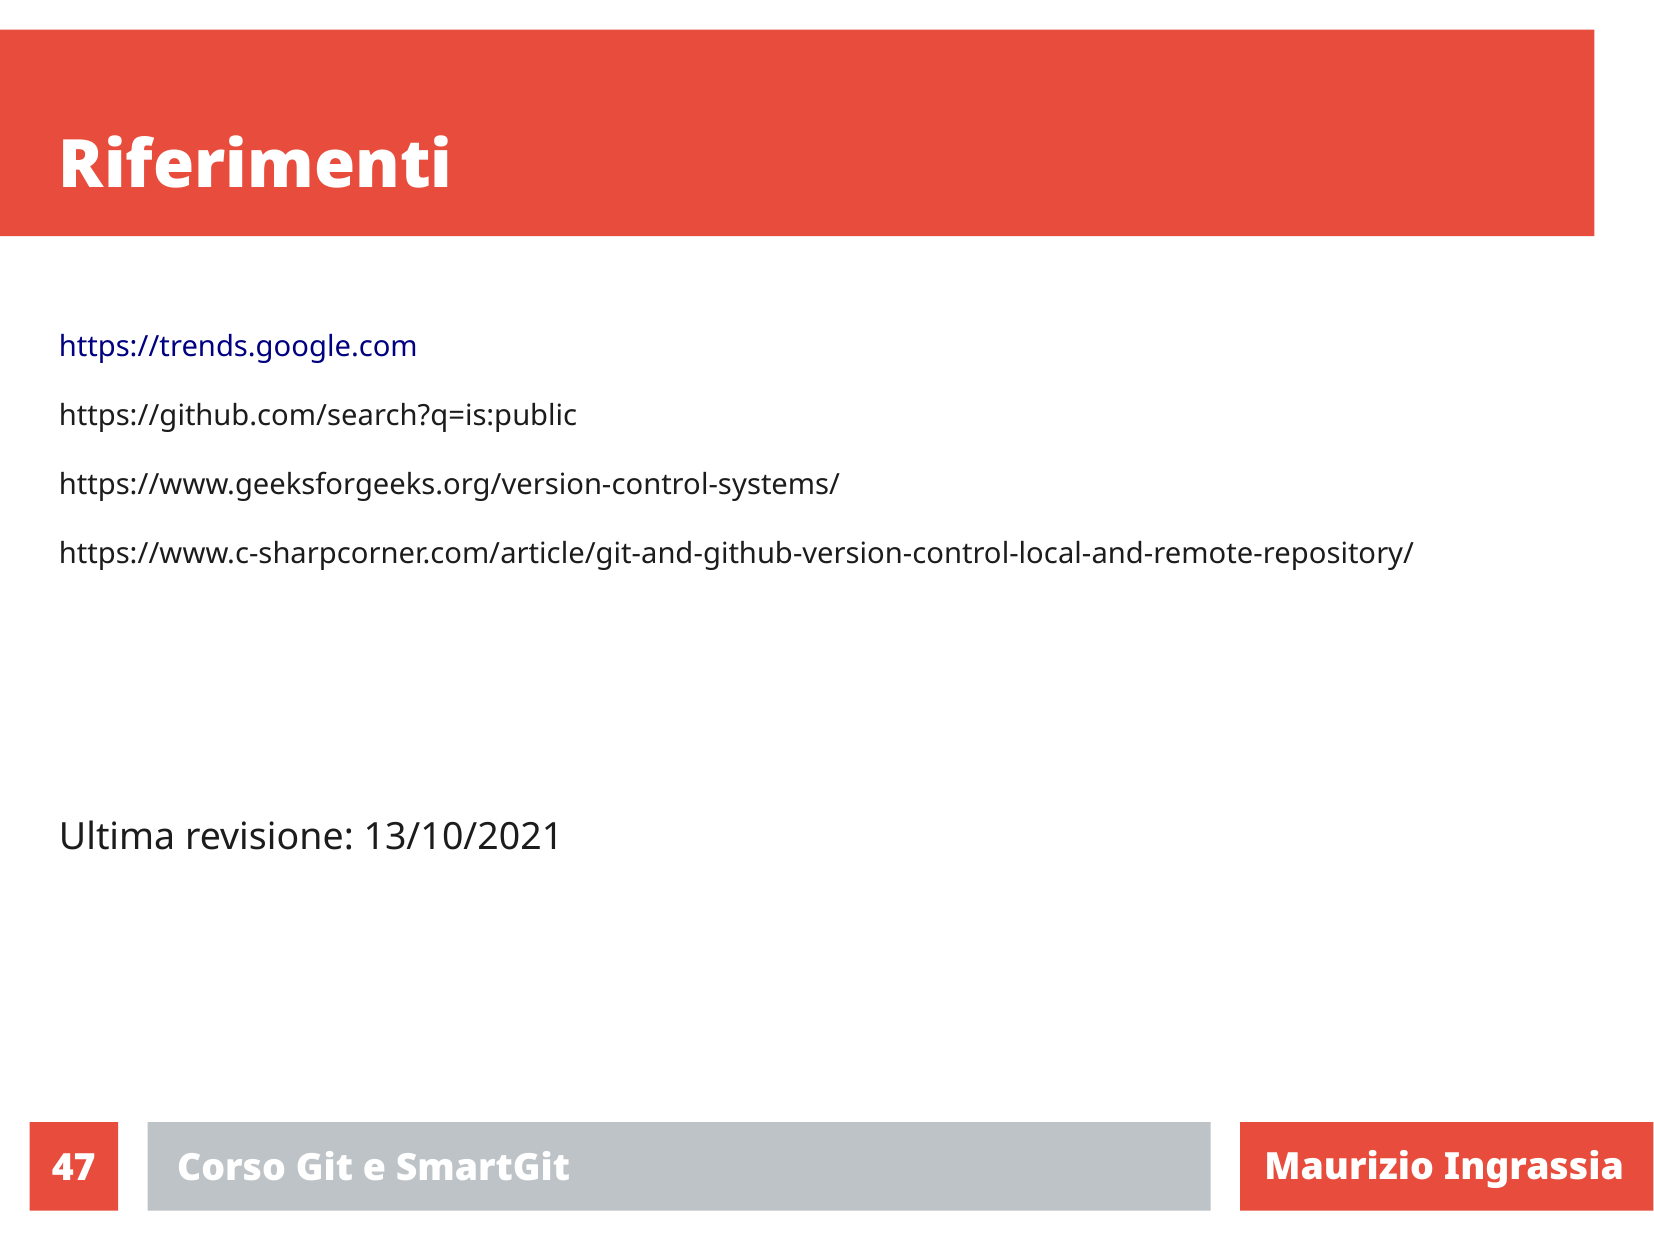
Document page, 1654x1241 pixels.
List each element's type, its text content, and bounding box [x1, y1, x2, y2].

title Riferimenti [59, 59, 1595, 207]
list https://trends.google.com https://github.com/search?q=is:public https://www.geeksforgeeks.org/version-control-systems/ https://www.c-sharpcorner.com/article/git-and-github-version-control-local-and-remote-repository/ Ultima revisione: 13/10/2021 [59, 324, 1565, 1093]
